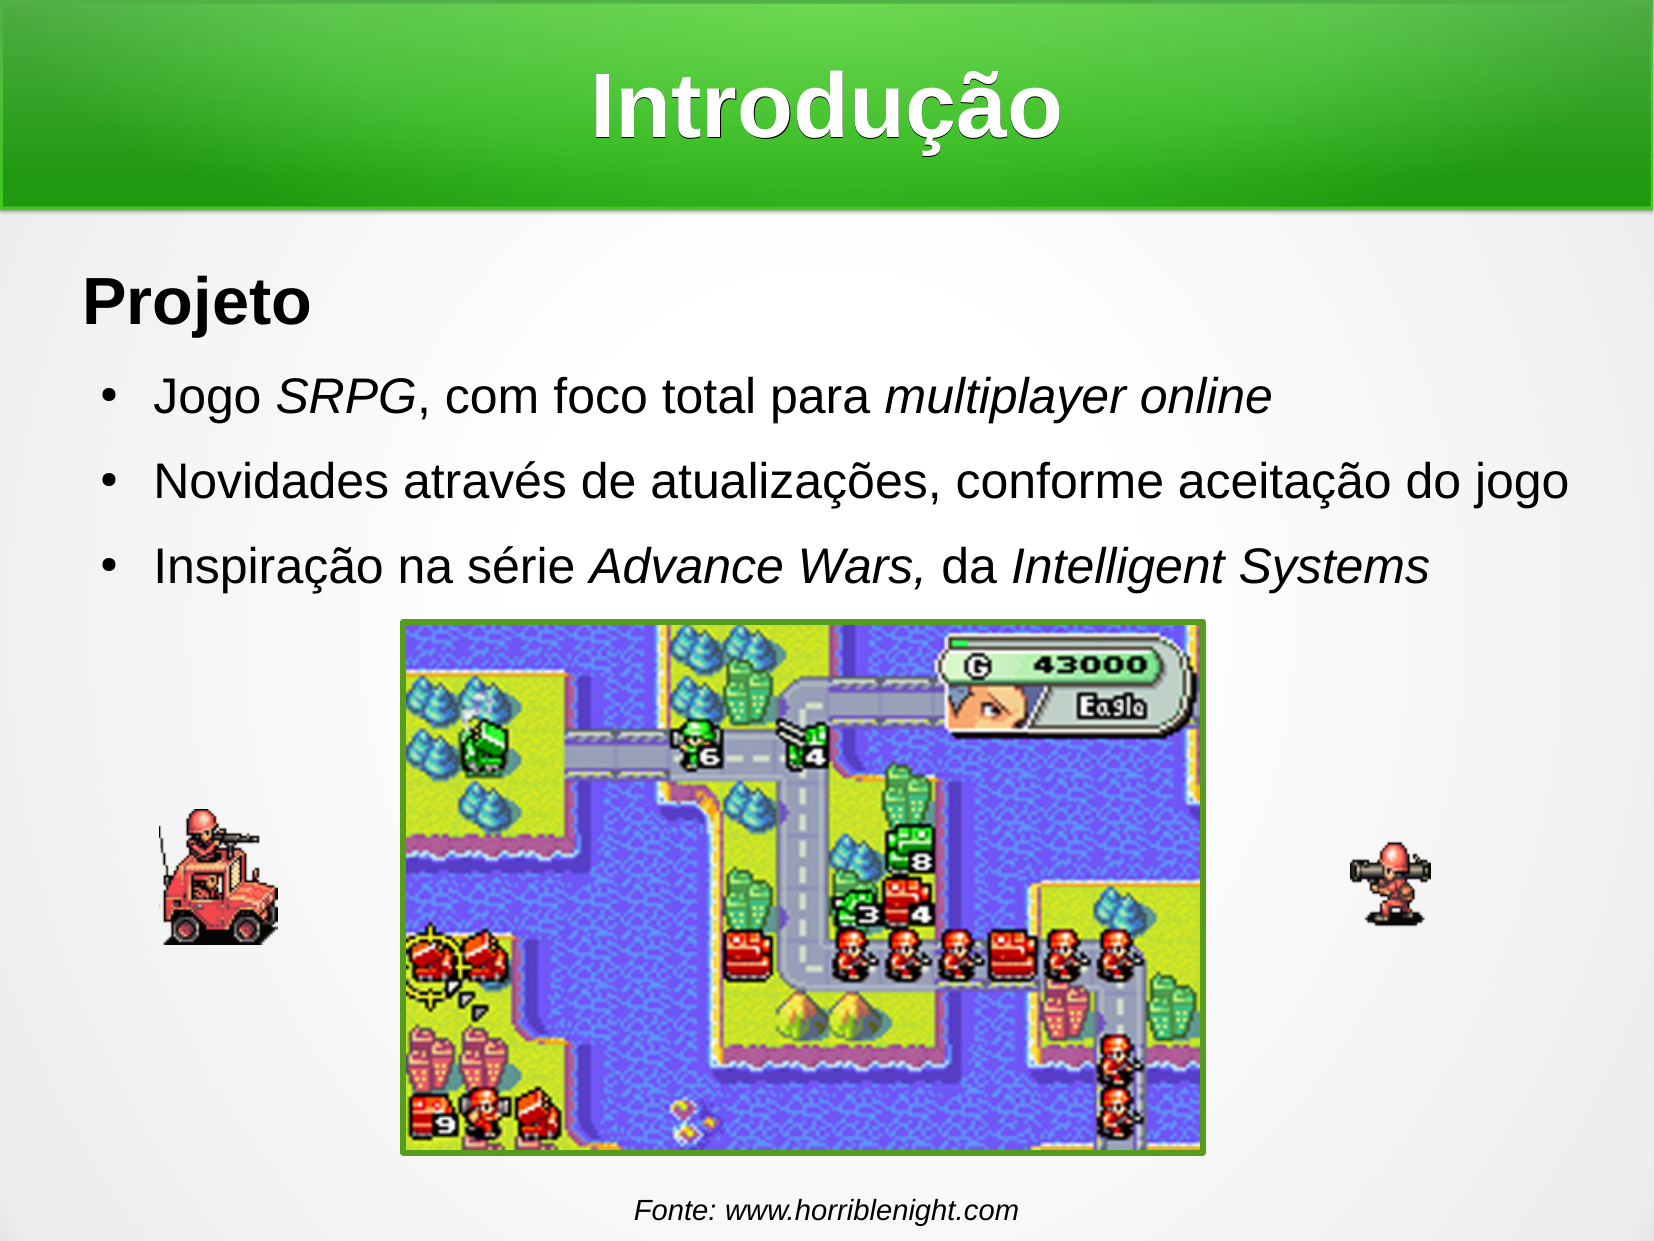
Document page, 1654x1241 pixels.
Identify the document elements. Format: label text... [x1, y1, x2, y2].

list Projeto Jogo SRPG, com foco total para multiplayer online Novidades através de atualizações, conforme aceitação do jogo Inspiração na série Advance Wars, da Intelligent Systems [82, 263, 1571, 625]
picture [406, 624, 1200, 1150]
picture [1350, 837, 1431, 931]
text_box Fonte: www.horriblenight.com [609, 1170, 1045, 1218]
title Introdução [82, 35, 1571, 178]
picture [159, 809, 278, 946]
